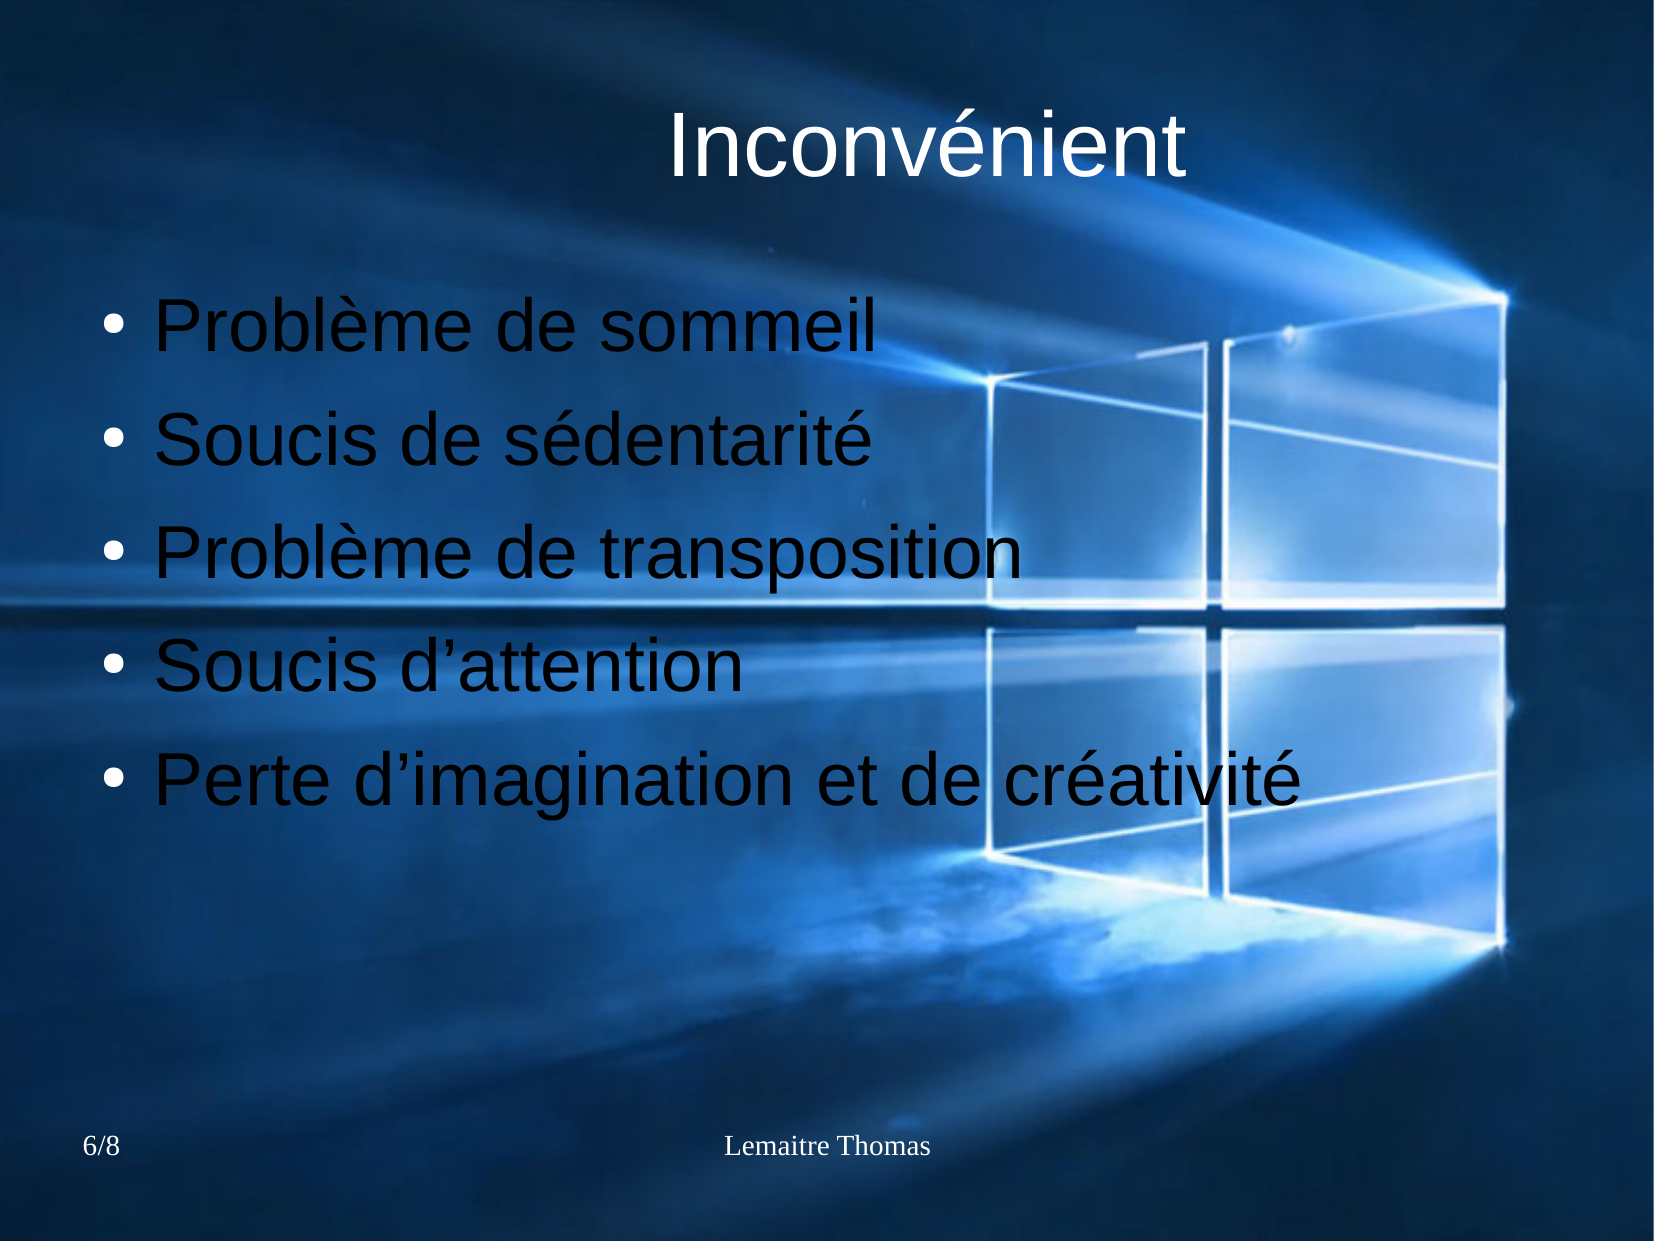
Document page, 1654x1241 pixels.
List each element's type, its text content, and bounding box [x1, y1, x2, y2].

picture [0, 0, 1654, 1241]
list Problème de sommeil Soucis de sédentarité Problème de transposition Soucis d’attention Perte d’imagination et de créativité [82, 283, 1571, 1003]
title Inconvénient [106, 40, 1501, 249]
